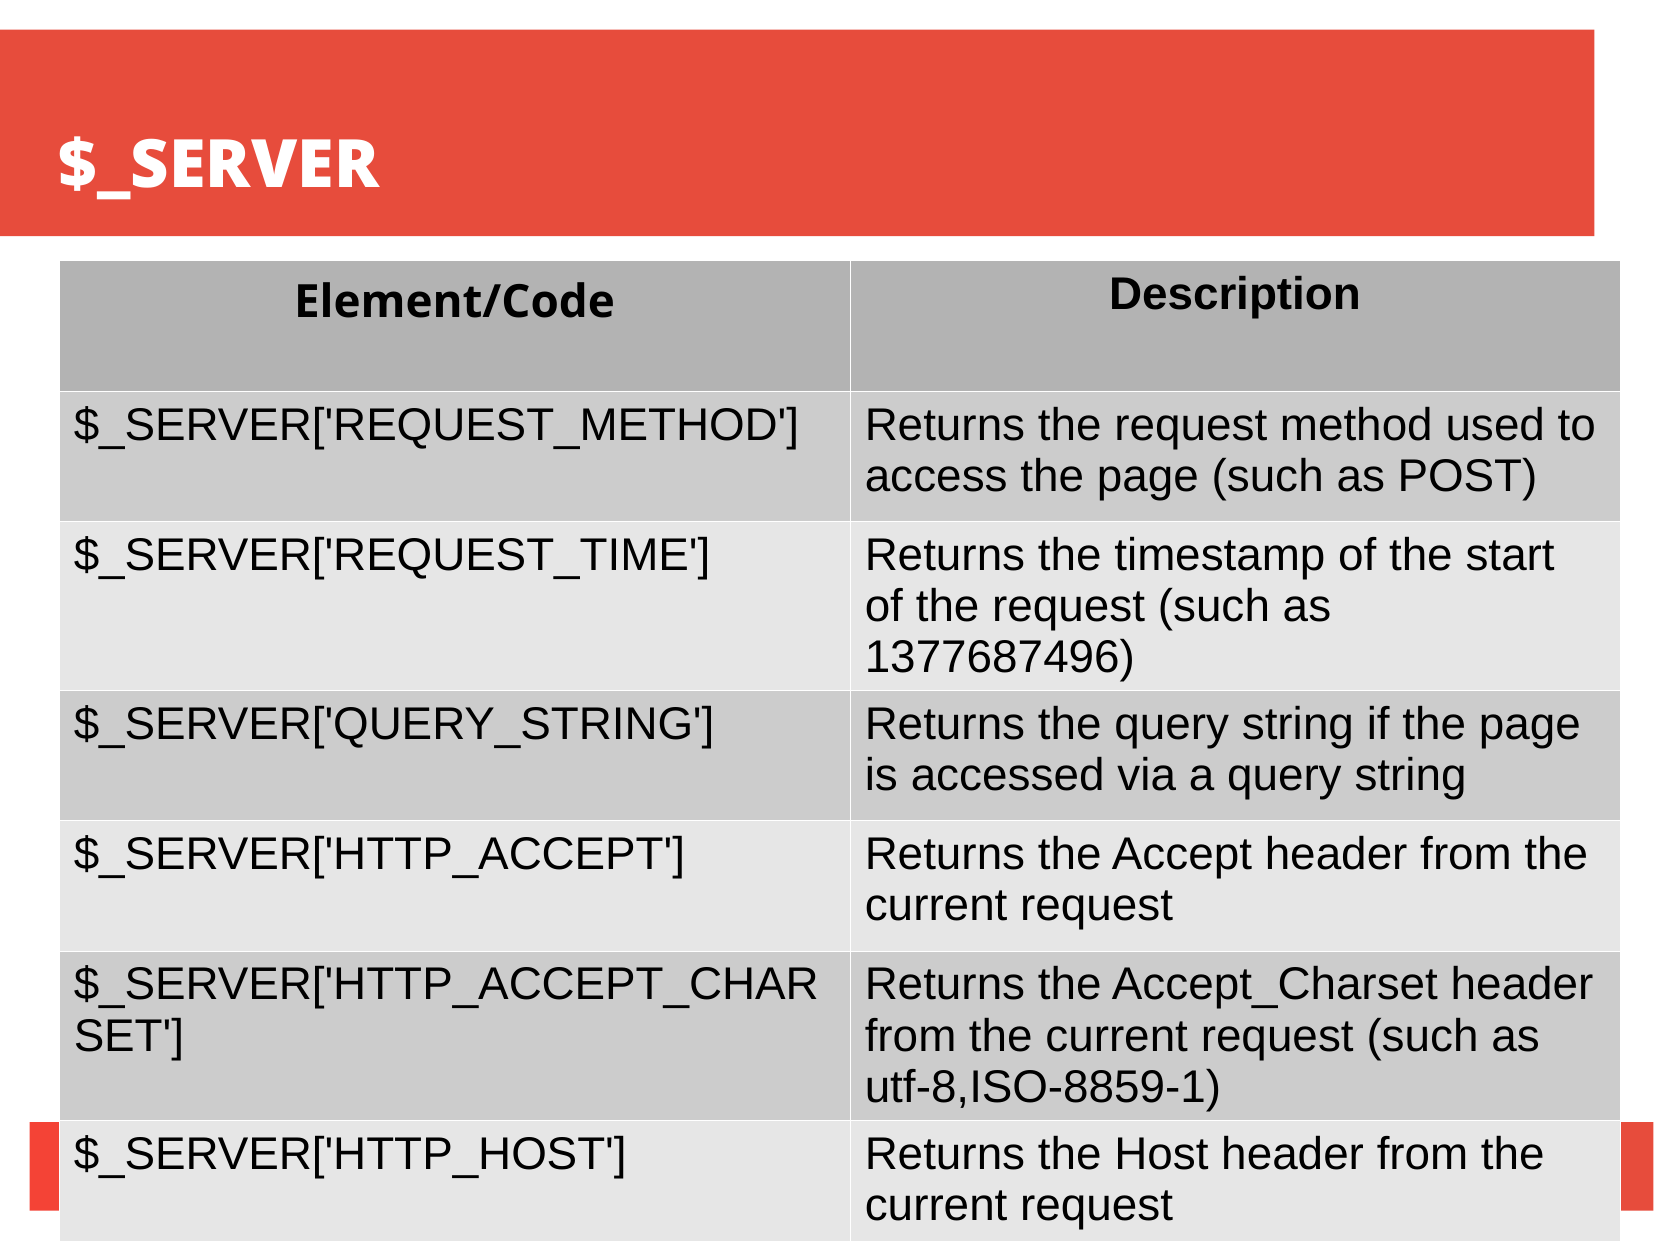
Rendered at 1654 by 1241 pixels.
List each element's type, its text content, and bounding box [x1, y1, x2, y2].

table_cell $_SERVER['REQUEST_TIME'] [60, 522, 850, 690]
table_cell $_SERVER['REQUEST_METHOD'] [60, 392, 850, 521]
table_cell Returns the request method used to access the page (such as POST) [851, 392, 1620, 521]
table_cell $_SERVER['HTTP_HOST'] [60, 1121, 850, 1241]
table_cell Returns the timestamp of the start of the request (such as 1377687496) [851, 522, 1620, 690]
table_cell $_SERVER['HTTP_ACCEPT_CHARSET'] [60, 952, 850, 1120]
table_header Description [851, 261, 1620, 391]
title $_SERVER [59, 59, 1595, 207]
table_cell Returns the query string if the page is accessed via a query string [851, 691, 1620, 820]
table_cell $_SERVER['HTTP_ACCEPT'] [60, 821, 850, 951]
table_header Element/Code [60, 261, 850, 391]
table_cell Returns the Host header from the current request [851, 1121, 1620, 1241]
table_cell Returns the Accept header from the current request [851, 821, 1620, 951]
table_cell $_SERVER['QUERY_STRING'] [60, 691, 850, 820]
table_cell Returns the Accept_Charset header from the current request (such as utf-8,ISO-8859-1) [851, 952, 1620, 1120]
